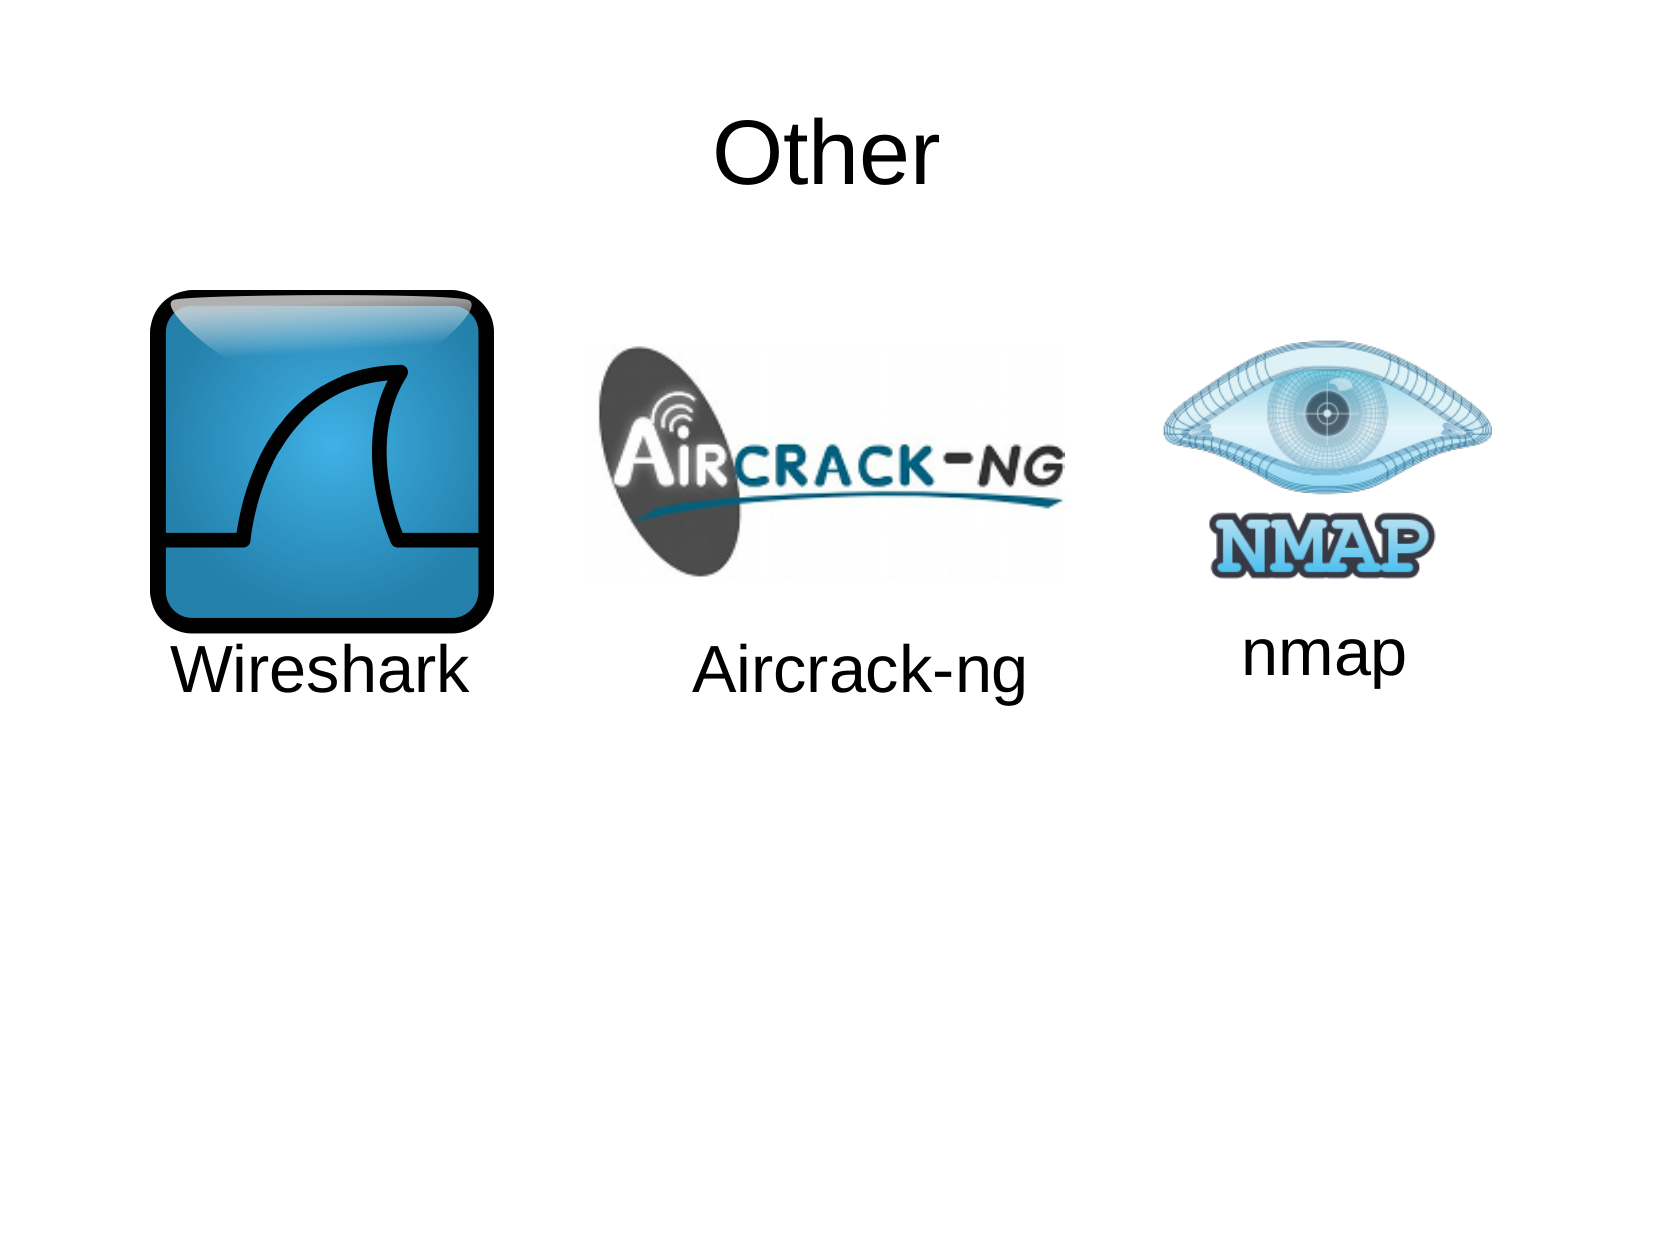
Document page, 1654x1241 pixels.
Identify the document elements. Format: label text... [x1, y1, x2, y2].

picture [150, 290, 494, 631]
list nmap [1050, 615, 1530, 959]
picture [585, 345, 1065, 579]
list Aircrack-ng [585, 631, 1066, 976]
picture [1156, 290, 1500, 615]
title Other [82, 49, 1571, 257]
list Wireshark [45, 631, 525, 976]
